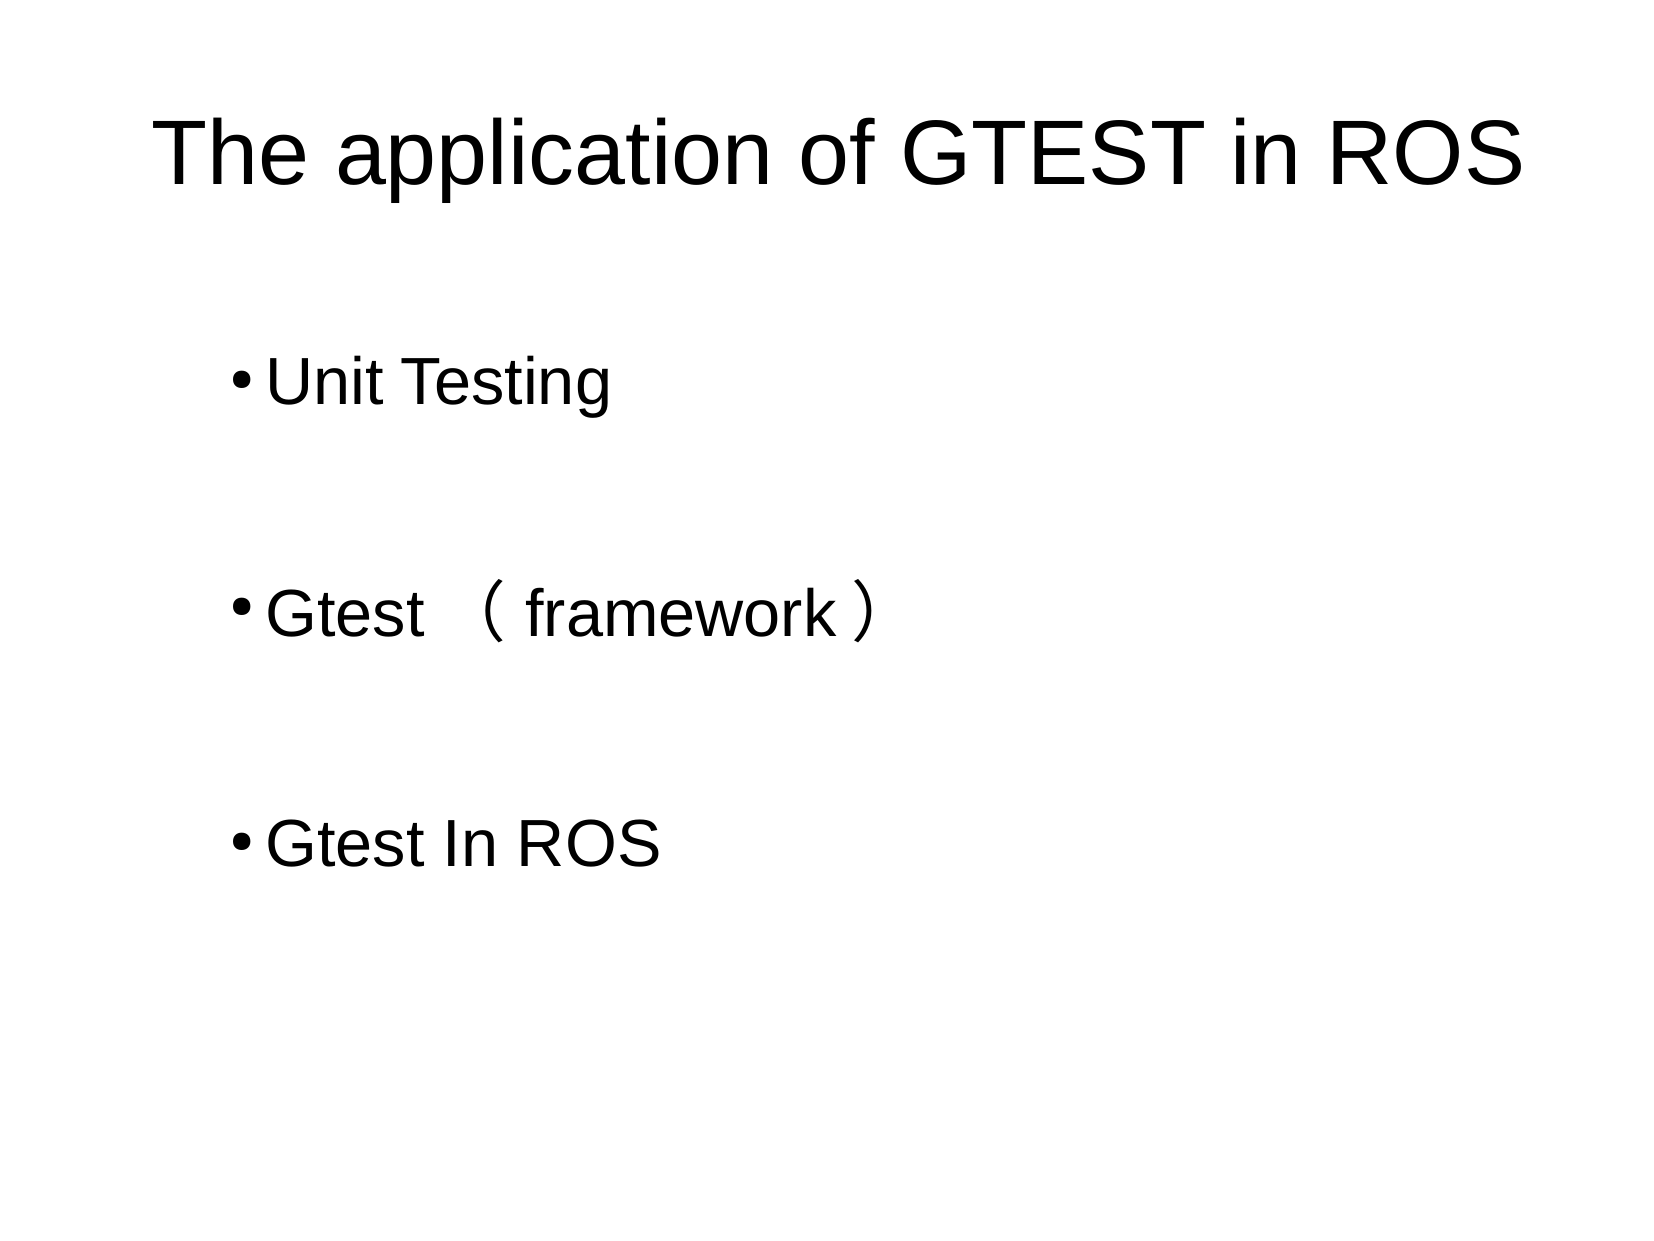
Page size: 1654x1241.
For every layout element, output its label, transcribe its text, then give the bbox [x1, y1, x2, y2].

subtitle Unit Testing Gtest（framework） Gtest In ROS [82, 0, 1571, 1241]
